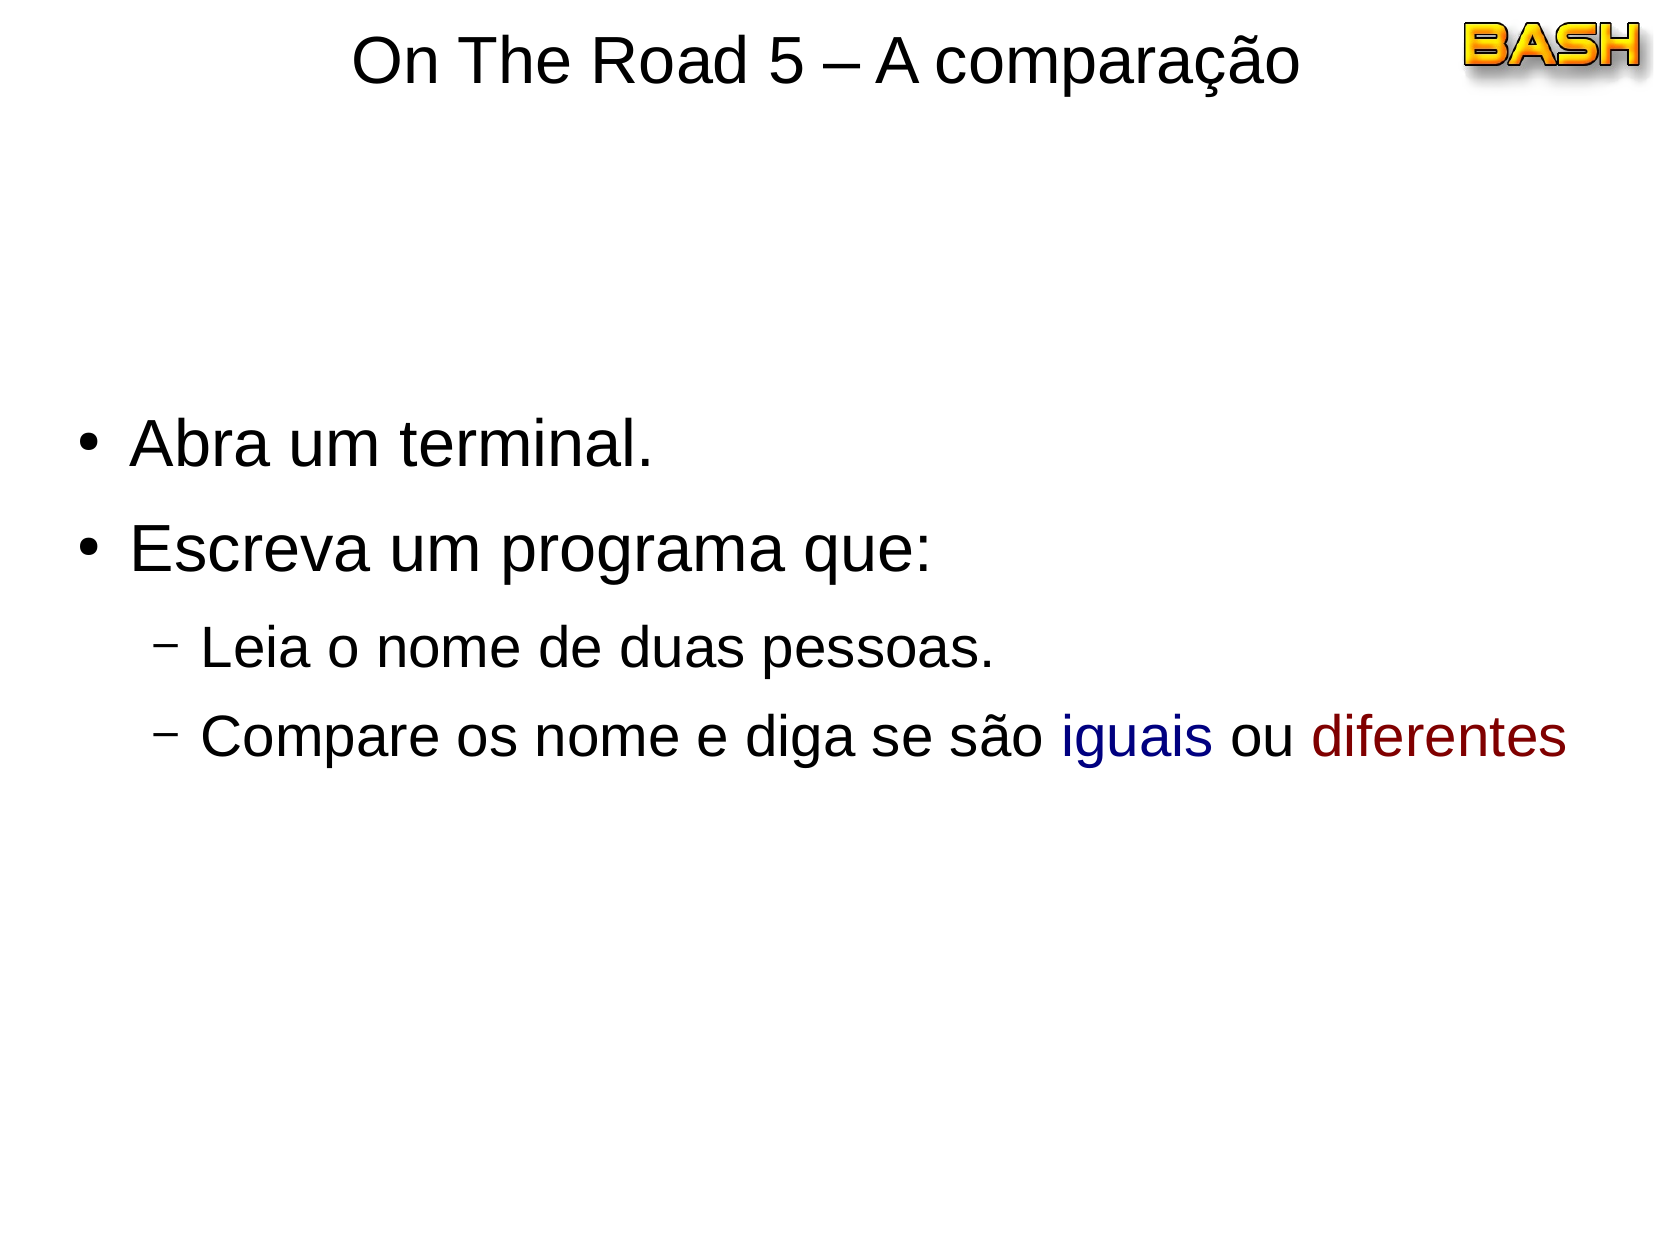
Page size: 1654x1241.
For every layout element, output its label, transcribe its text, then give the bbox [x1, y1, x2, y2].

title On The Road 5 – A comparação [82, 22, 1571, 98]
list Abra um terminal. Escreva um programa que: Leia o nome de duas pessoas. Compare os nome e diga se são iguais ou diferentes [59, 406, 1571, 769]
picture [1450, 0, 1654, 96]
